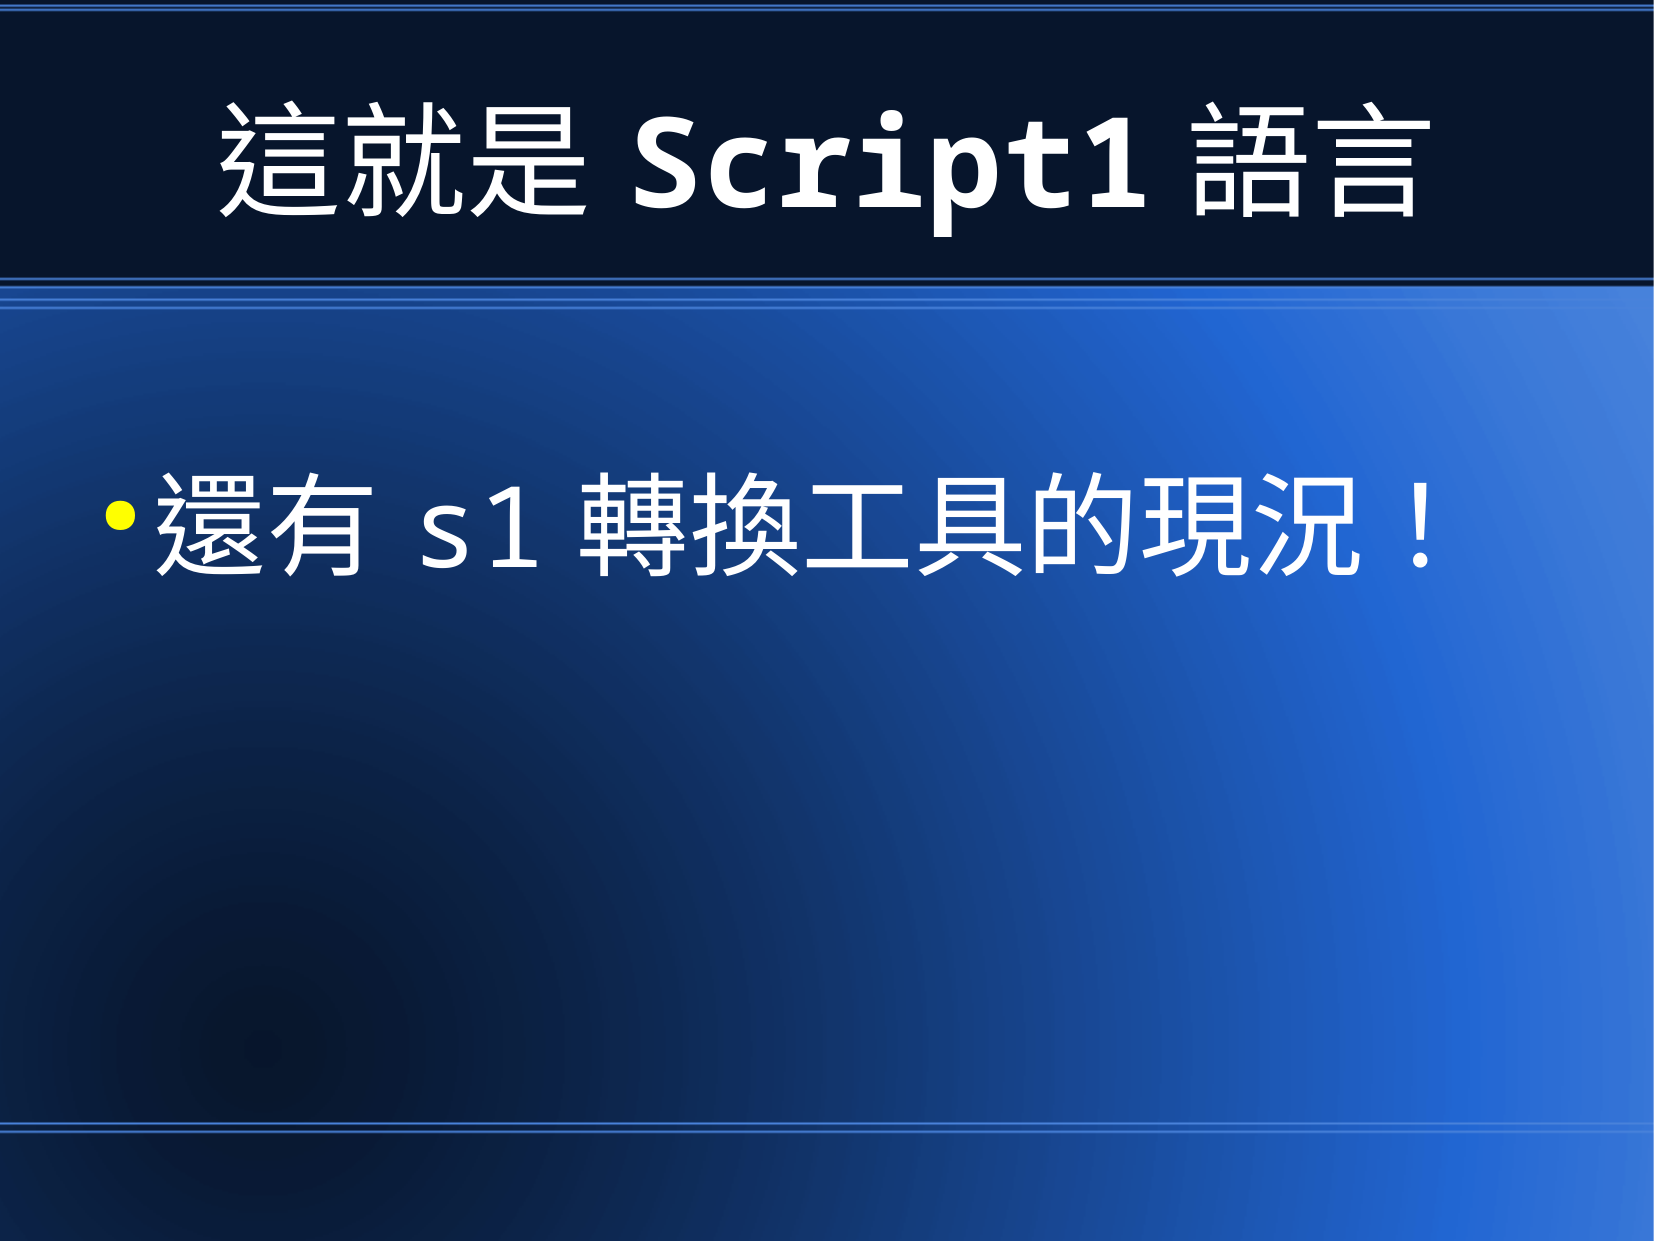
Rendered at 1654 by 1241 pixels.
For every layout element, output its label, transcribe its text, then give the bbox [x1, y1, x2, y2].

picture [0, 0, 1654, 1241]
title 這就是Script1語言 [82, 49, 1571, 257]
list 還有s1轉換工具的現況！ [82, 355, 1571, 1241]
